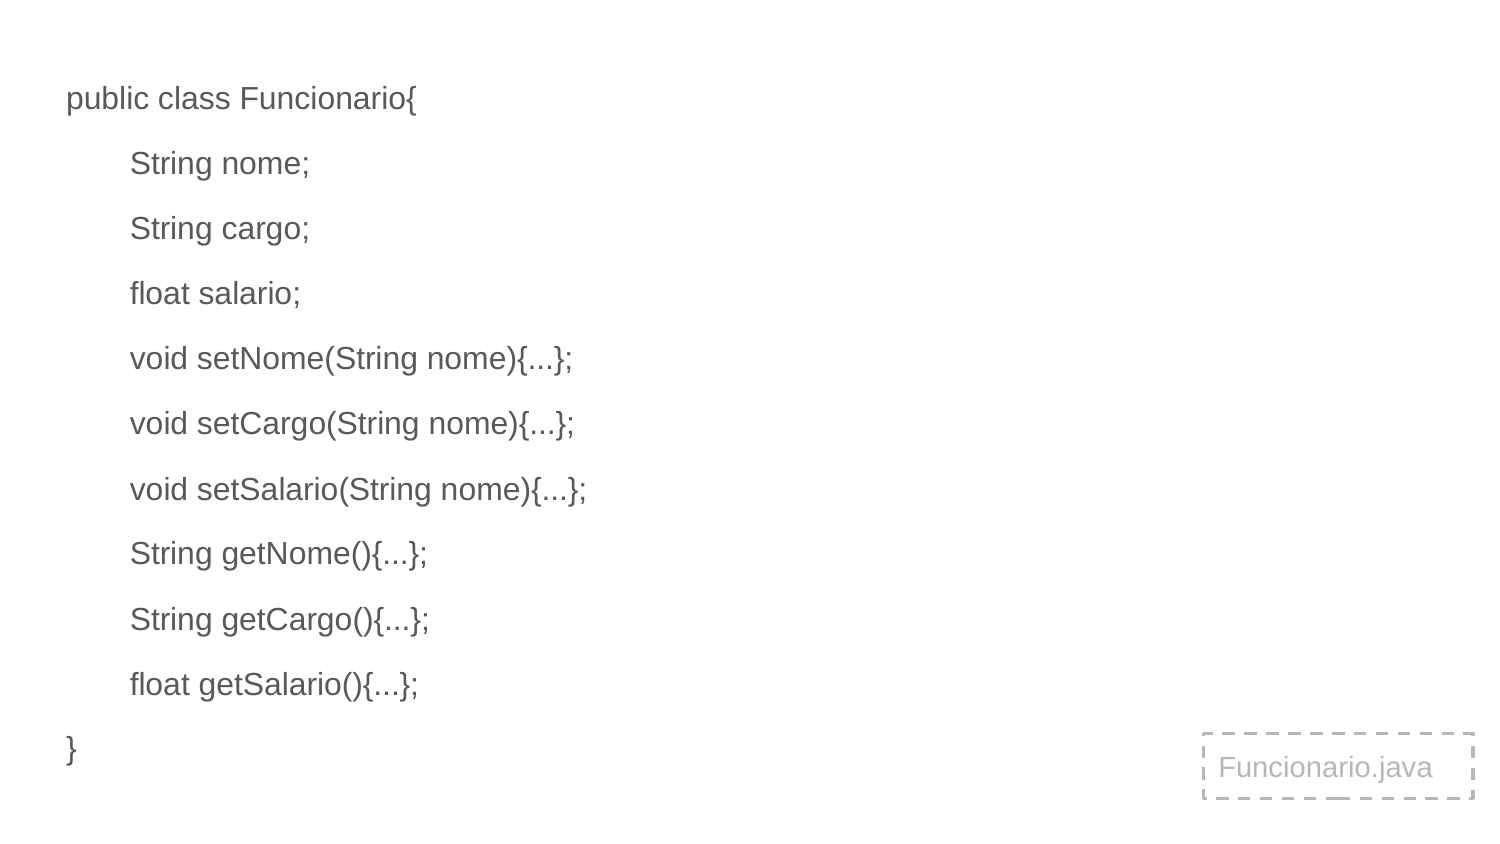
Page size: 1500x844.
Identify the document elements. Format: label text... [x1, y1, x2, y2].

list public class Funcionario{ String nome; String cargo; float salario; void setNome(String nome){...}; void setCargo(String nome){...}; void setSalario(String nome){...}; String getNome(){...}; String getCargo(){...}; float getSalario(){...}; } [51, 57, 1449, 785]
text_box Funcionario.java [1203, 733, 1473, 799]
